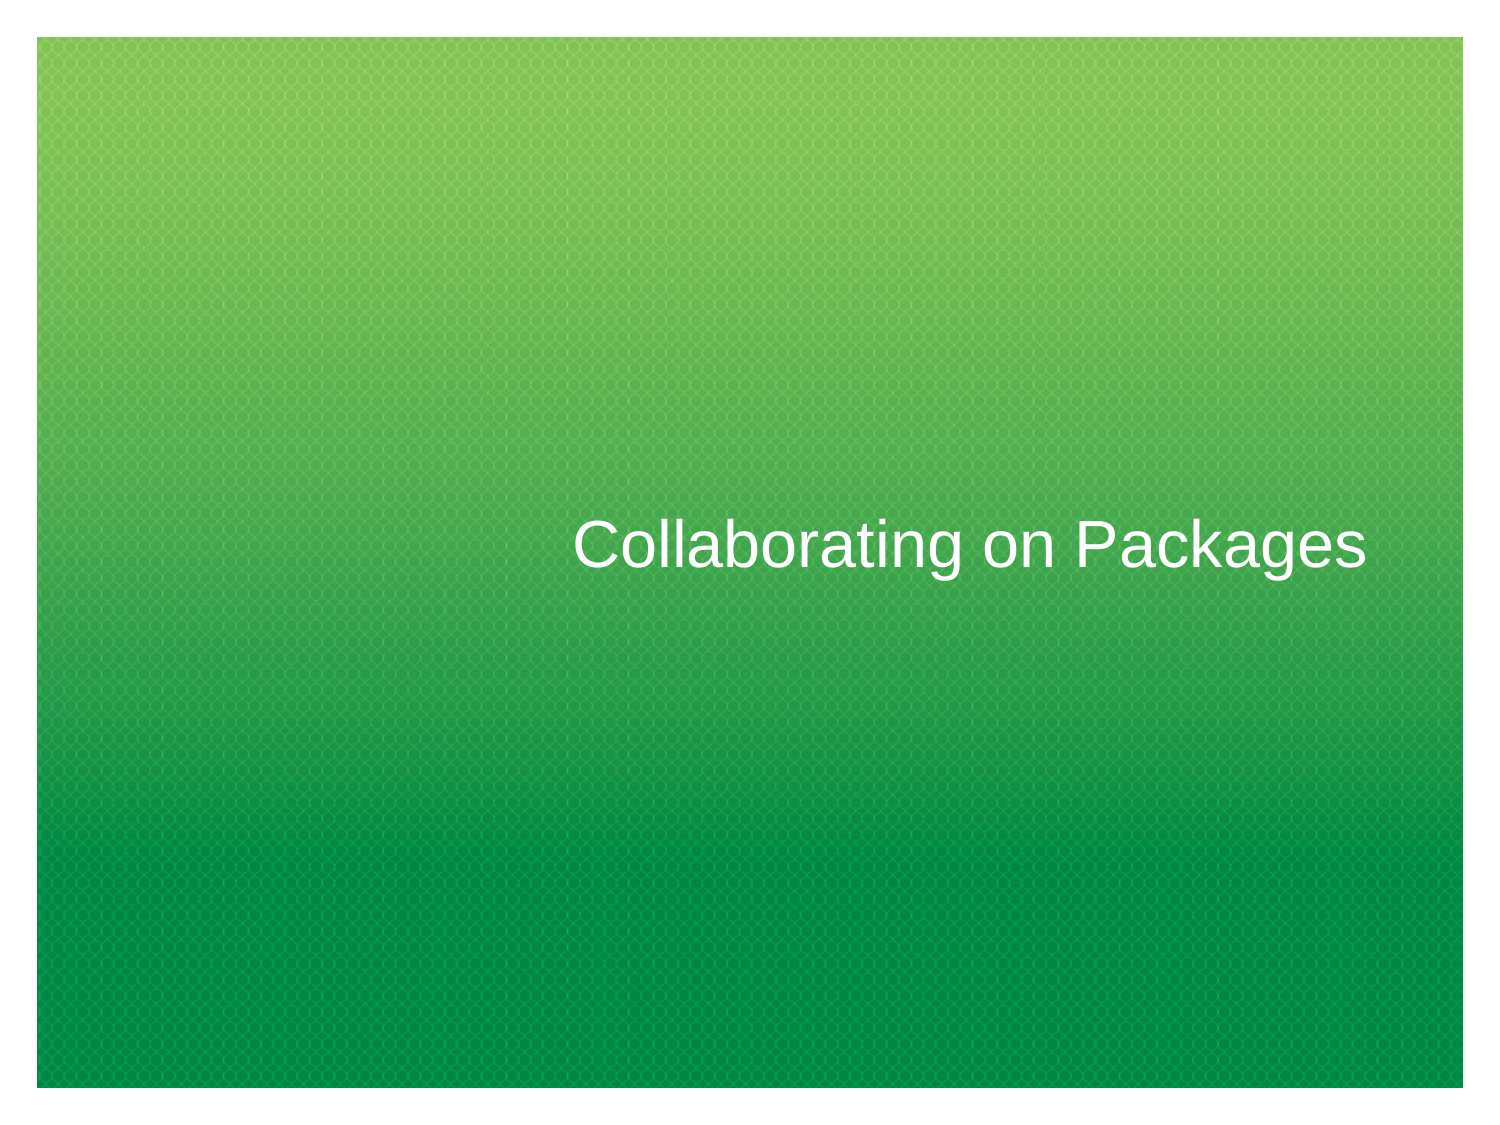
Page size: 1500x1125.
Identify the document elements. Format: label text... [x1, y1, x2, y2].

title Collaborating on Packages [135, 450, 1369, 638]
picture [37, 37, 1463, 1088]
